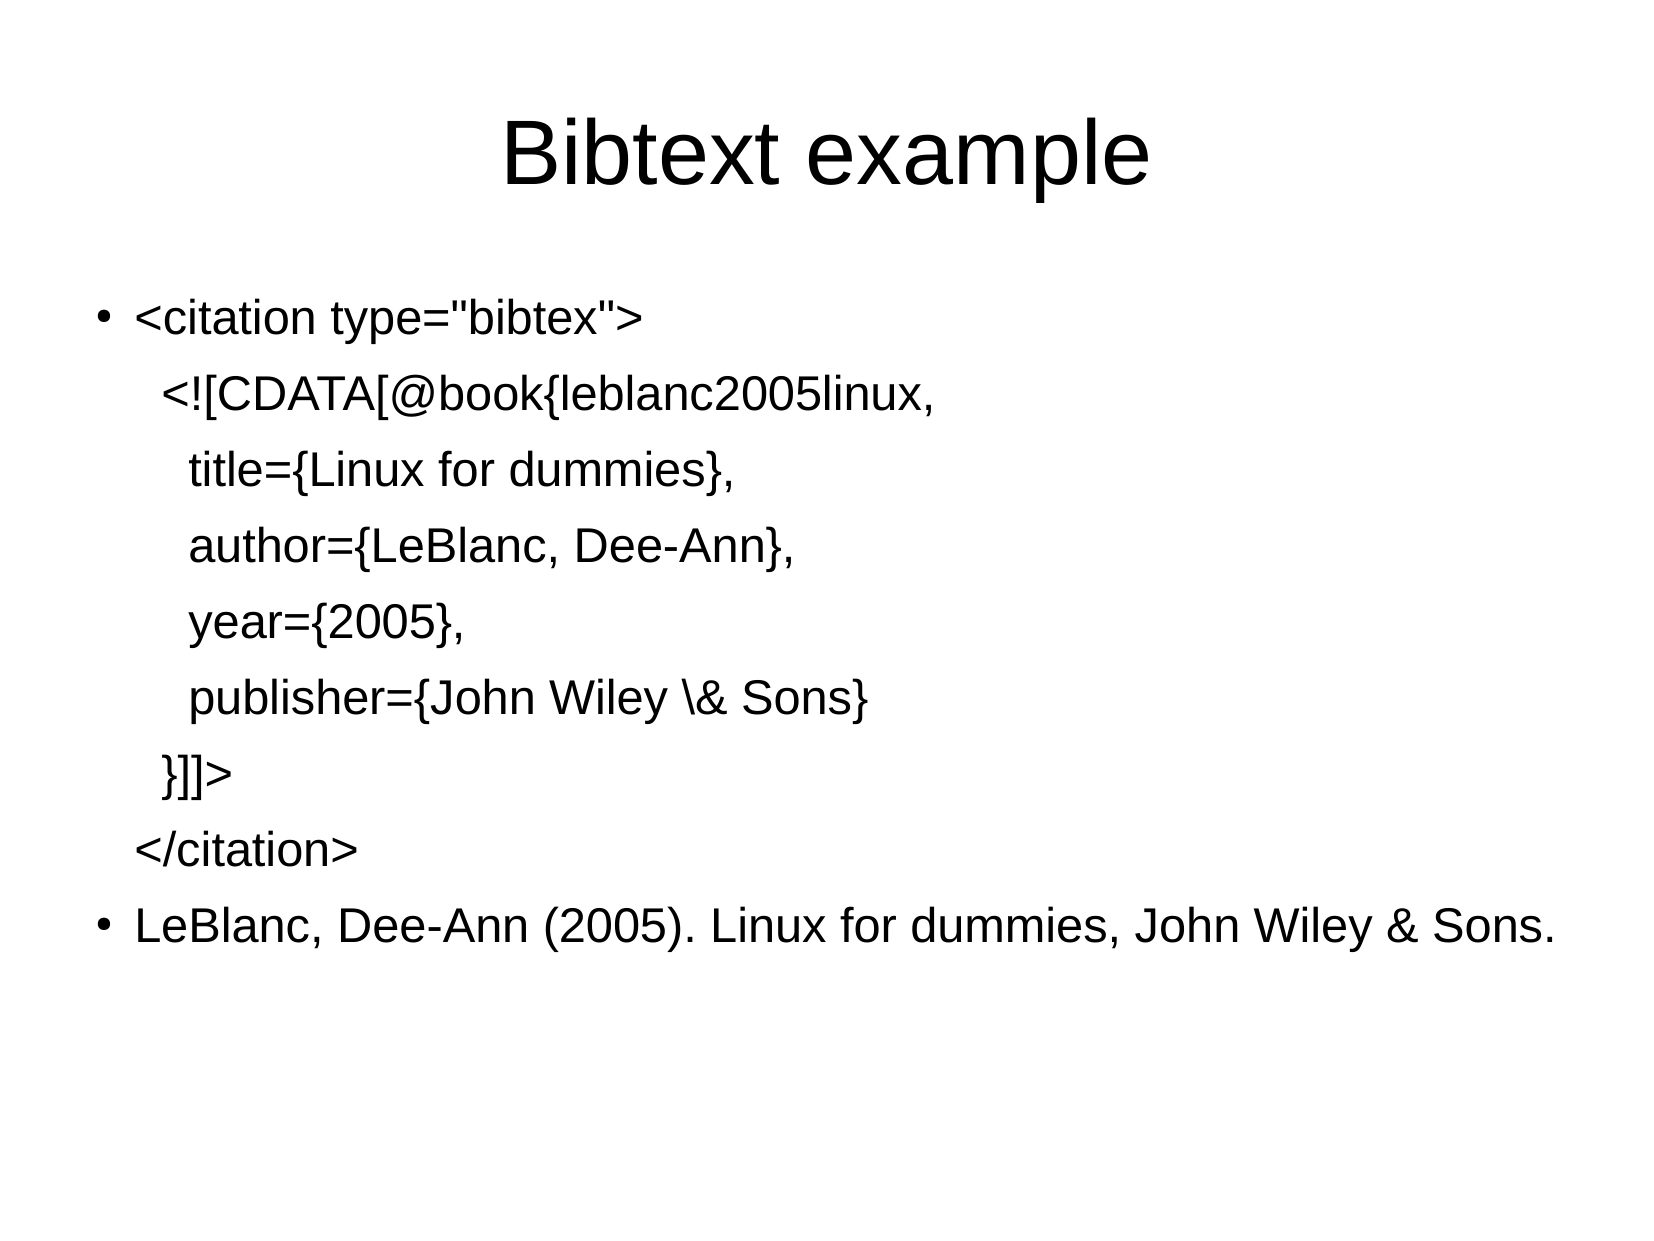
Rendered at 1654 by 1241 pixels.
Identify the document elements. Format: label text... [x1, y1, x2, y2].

title Bibtext example [82, 49, 1571, 257]
list <citation type="bibtex"> <![CDATA[@book{leblanc2005linux, title={Linux for dummies}, author={LeBlanc, Dee-Ann}, year={2005}, publisher={John Wiley \& Sons} }]]> </citation> LeBlanc, Dee-Ann (2005). Linux for dummies, John Wiley & Sons. [82, 290, 1571, 1010]
